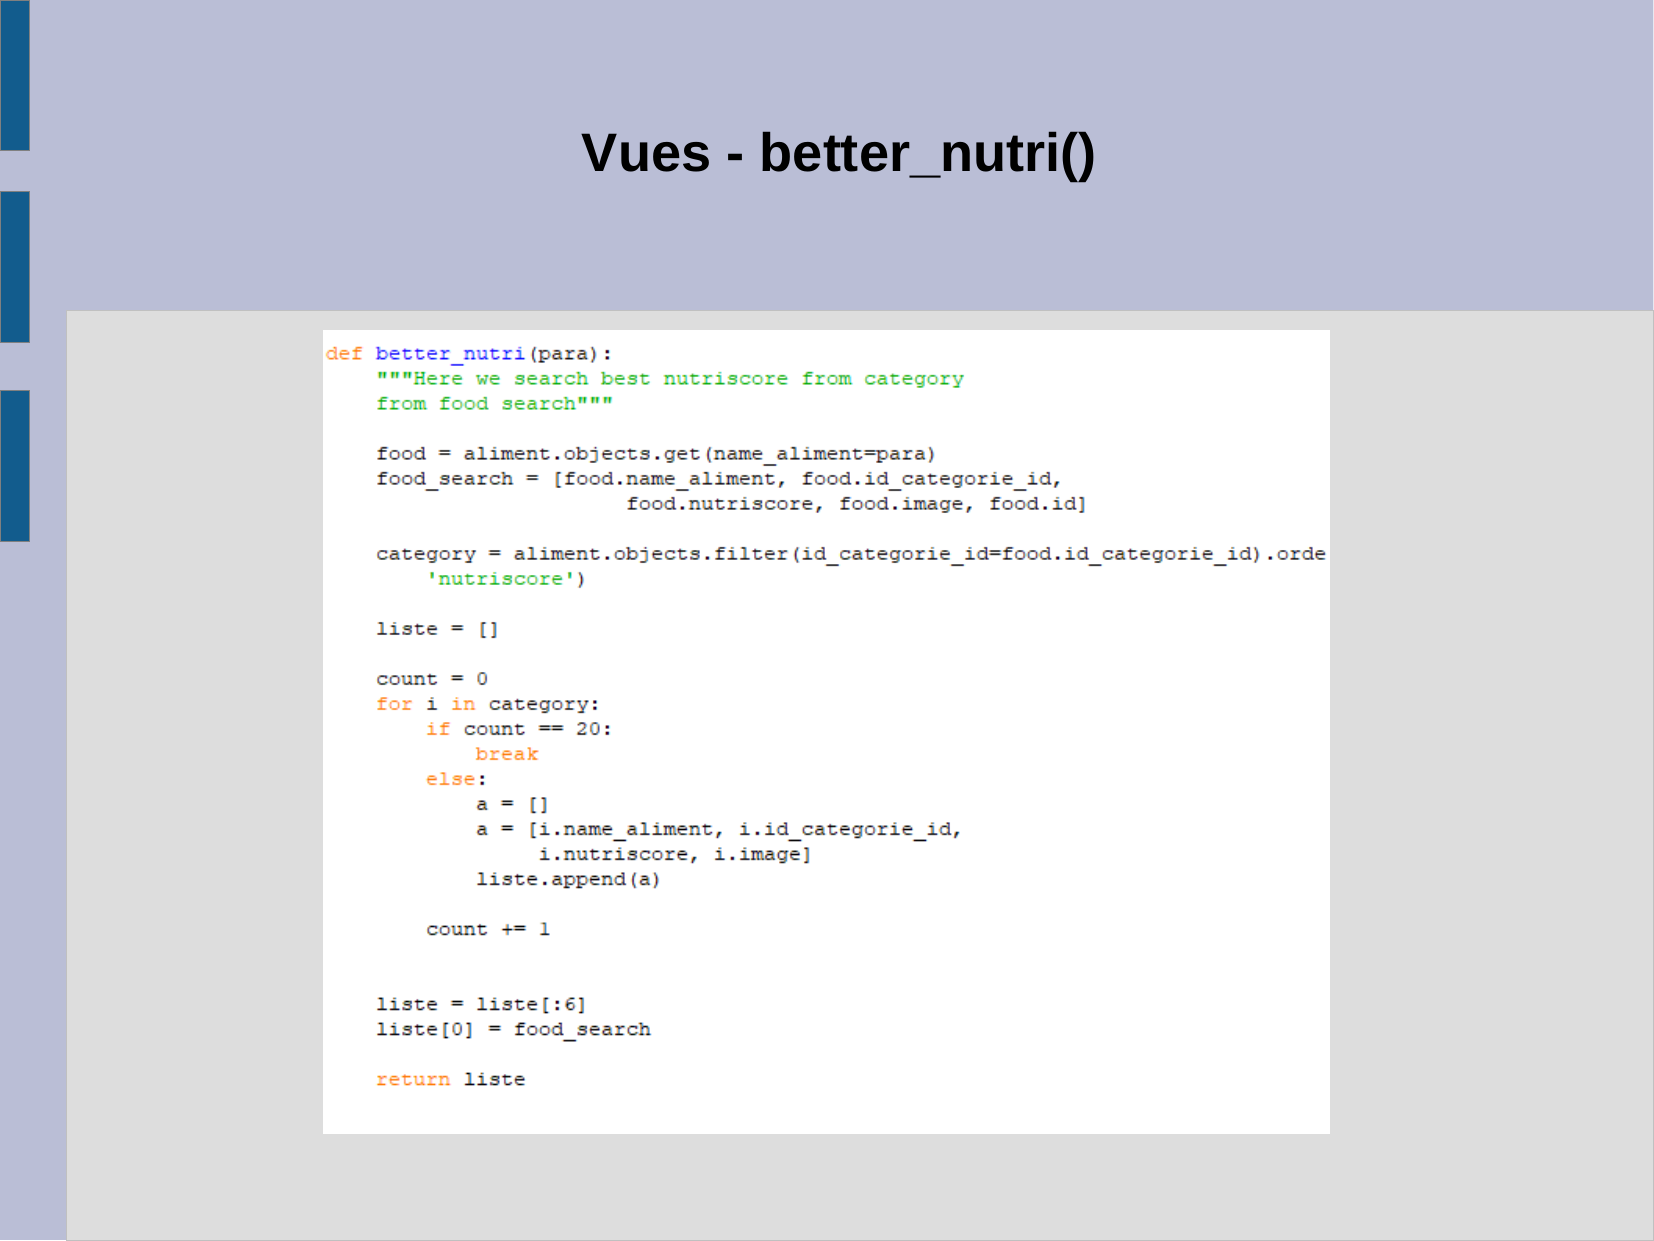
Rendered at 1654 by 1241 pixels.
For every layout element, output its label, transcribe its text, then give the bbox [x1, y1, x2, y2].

picture [323, 330, 1330, 1134]
title Vues - better_nutri() [82, 47, 1571, 259]
